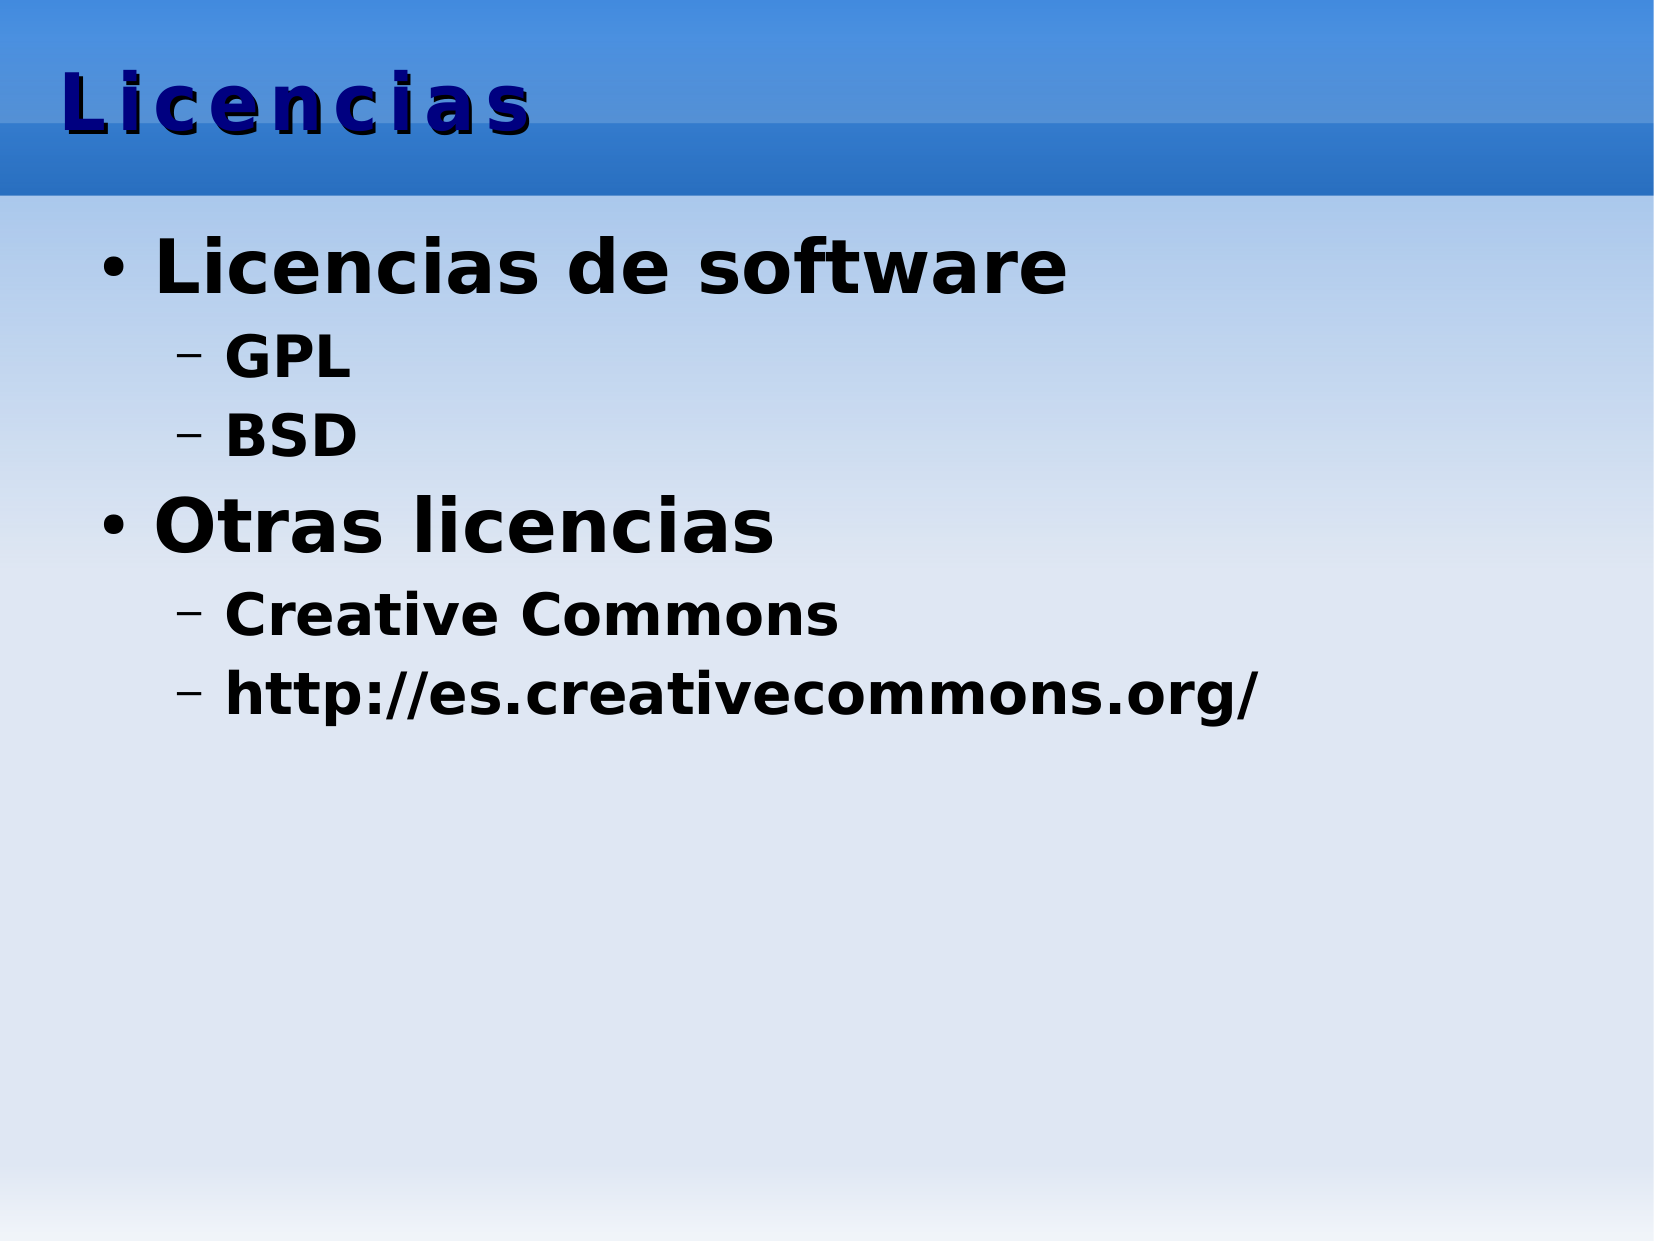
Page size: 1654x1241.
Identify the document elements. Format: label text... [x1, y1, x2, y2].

list Licencias de software GPL BSD Otras licencias Creative Commons http://es.creativecommons.org/ [82, 224, 1625, 1097]
picture [0, 0, 1654, 1241]
title Licencias [59, 29, 1654, 178]
